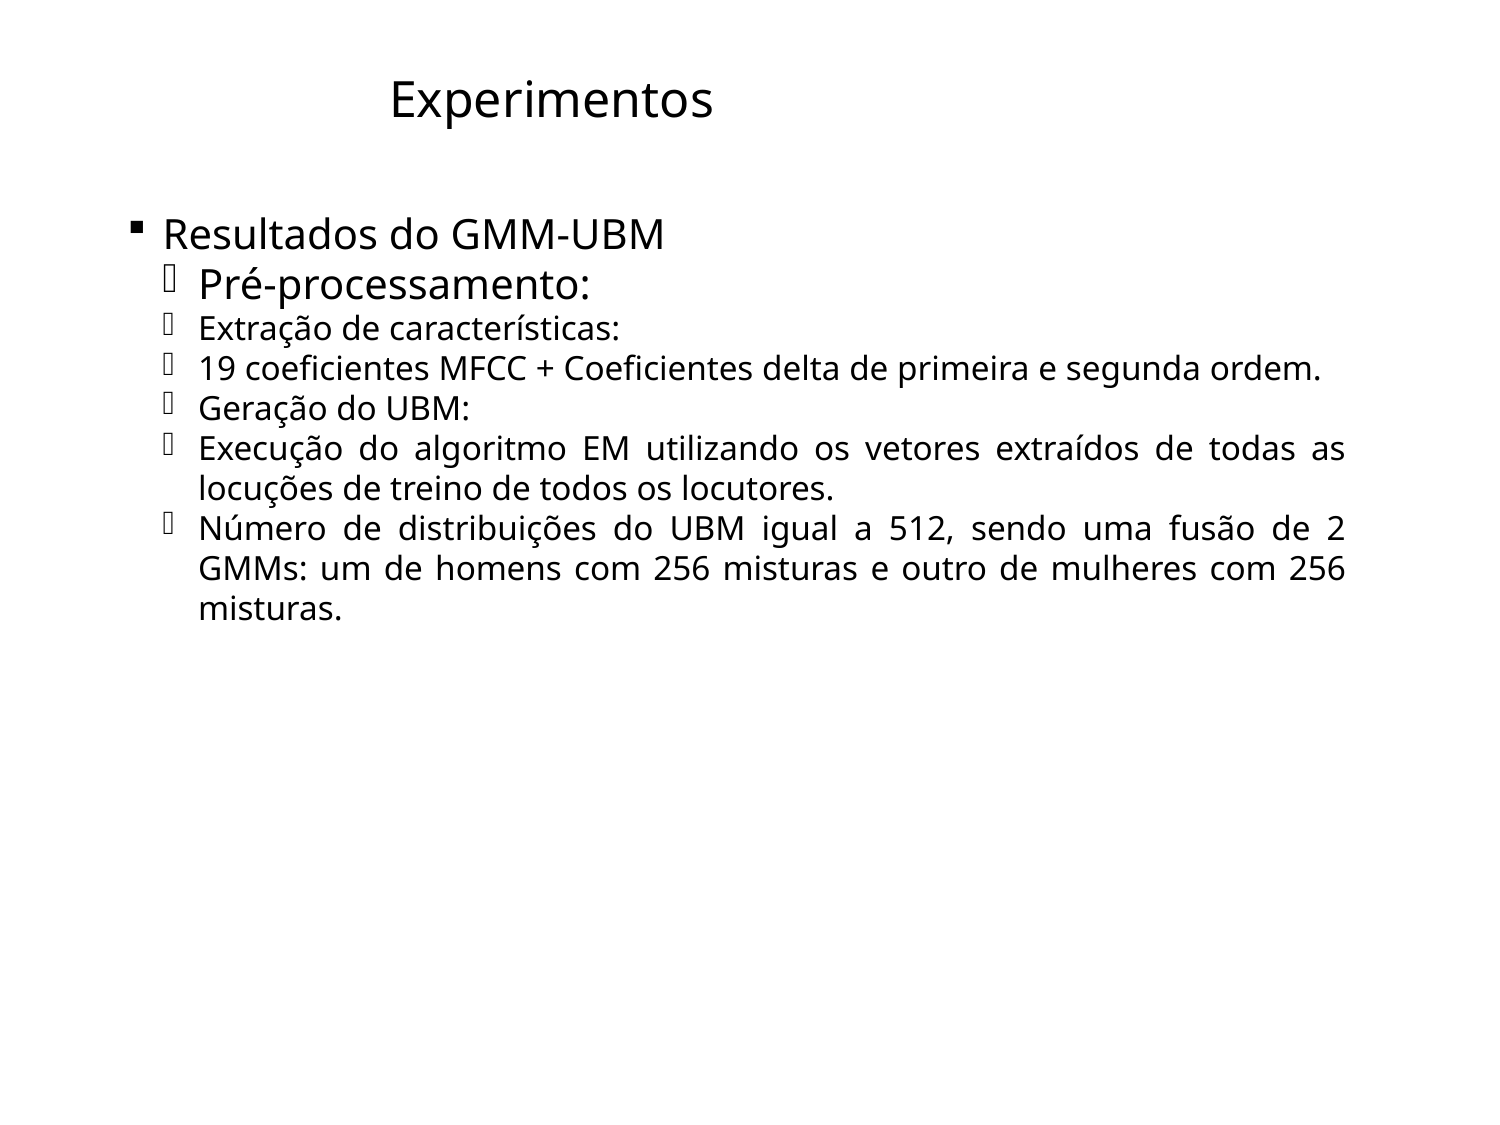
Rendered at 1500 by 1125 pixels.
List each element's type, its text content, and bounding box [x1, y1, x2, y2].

text_box Experimentos [49, 49, 1054, 145]
text_box Resultados do GMM-UBM Pré-processamento: Extração de características: 19 coeficientes MFCC + Coeficientes delta de primeira e segunda ordem. Geração do UBM: Execução do algoritmo EM utilizando os vetores extraídos de todas as locuções de treino de todos os locutores. Número de distribuições do UBM igual a 512, sendo uma fusão de 2 GMMs: um de homens com 256 misturas e outro de mulheres com 256 misturas. [112, 200, 1363, 963]
